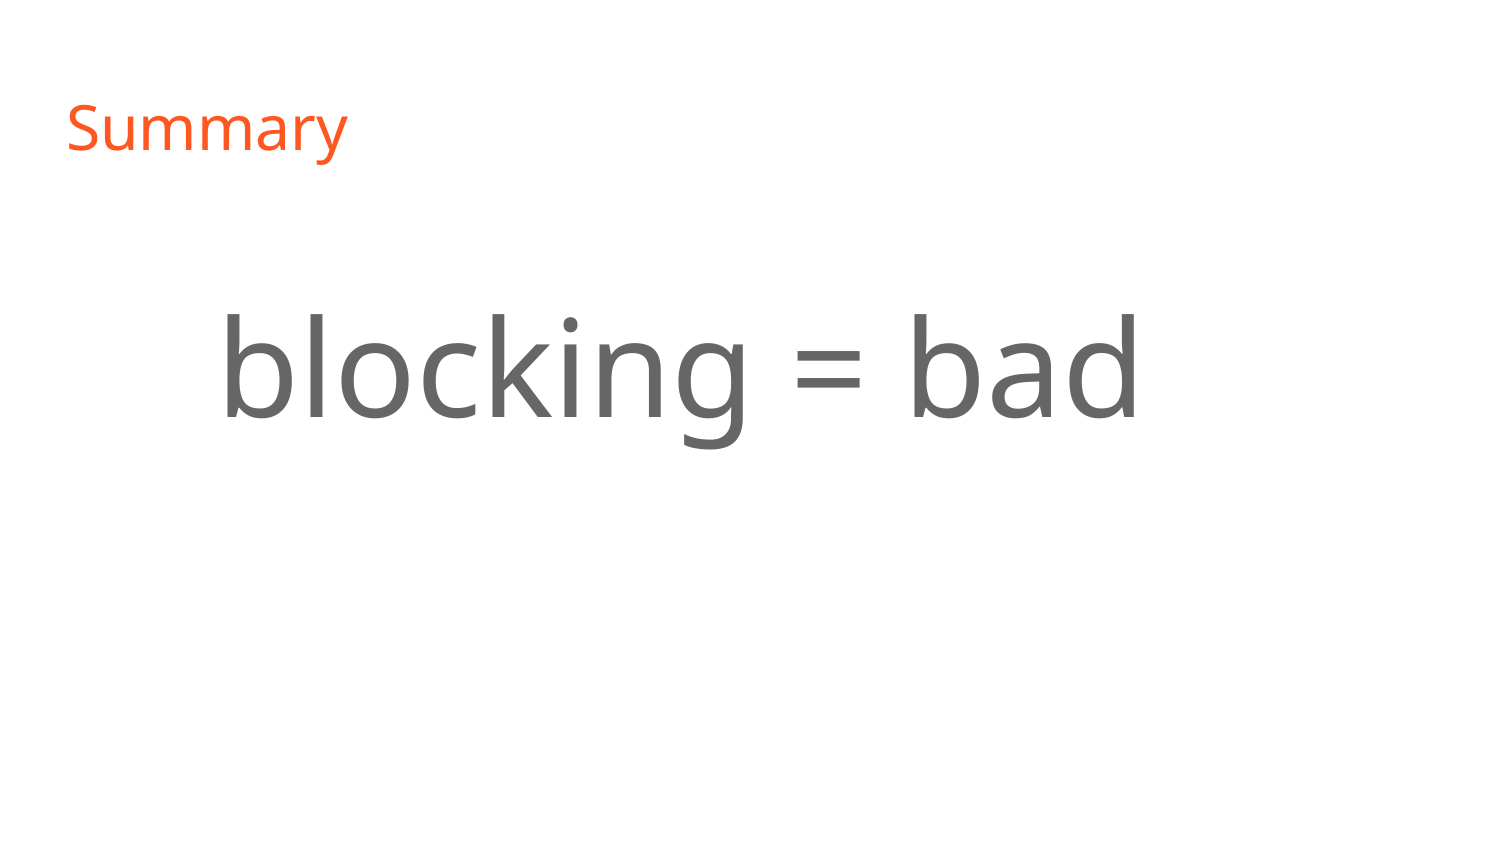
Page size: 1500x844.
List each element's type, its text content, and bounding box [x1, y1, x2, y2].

title Summary [51, 72, 1449, 167]
list blocking = bad [51, 189, 1449, 750]
